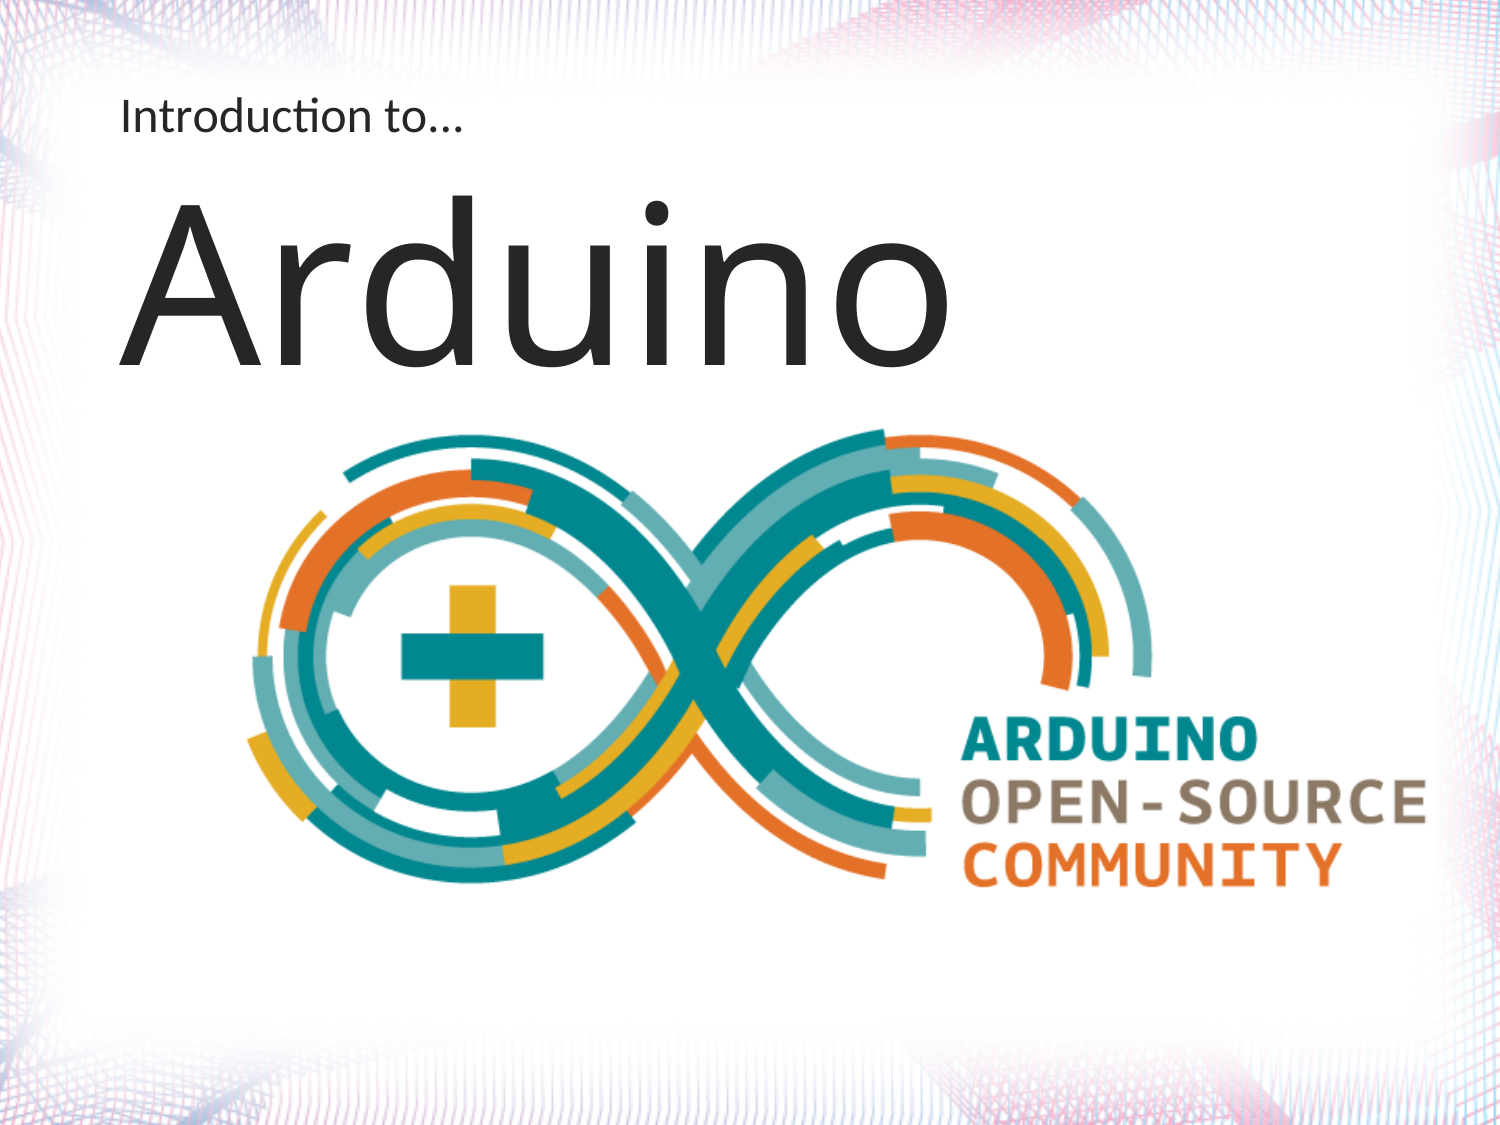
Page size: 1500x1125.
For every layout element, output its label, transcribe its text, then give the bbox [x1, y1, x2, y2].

title Introduction to... Arduino [105, 75, 1366, 436]
picture [0, 0, 1500, 1125]
